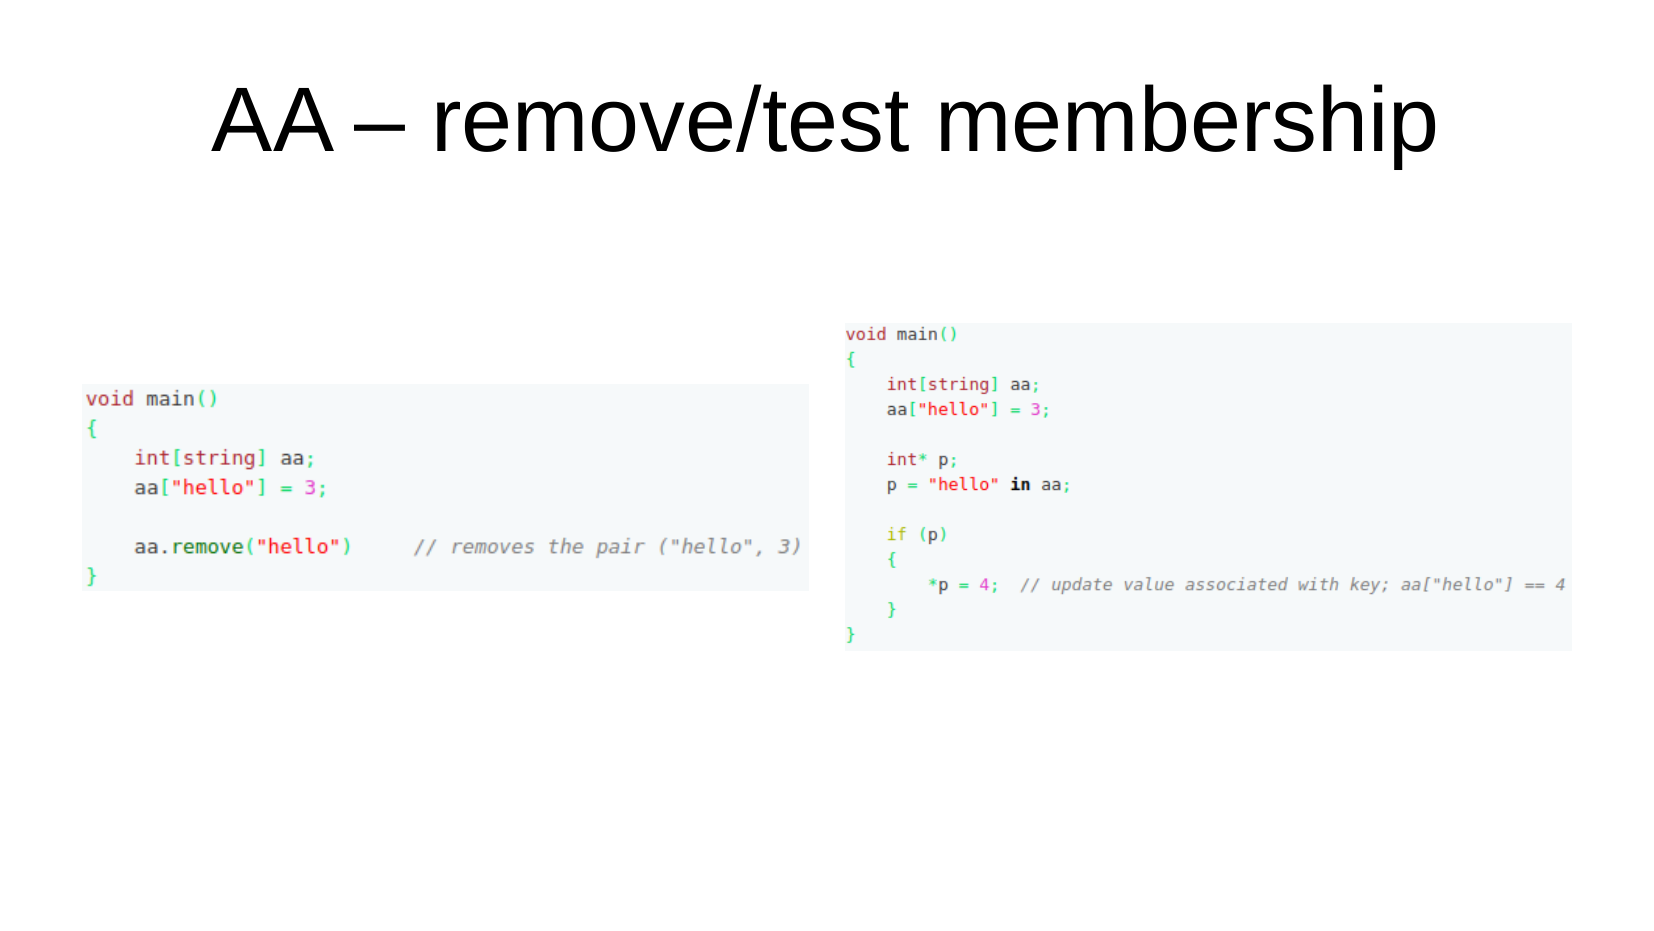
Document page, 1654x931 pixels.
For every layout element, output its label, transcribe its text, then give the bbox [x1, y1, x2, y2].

picture [82, 384, 809, 591]
title AA – remove/test membership [82, 37, 1571, 193]
picture [845, 323, 1572, 651]
